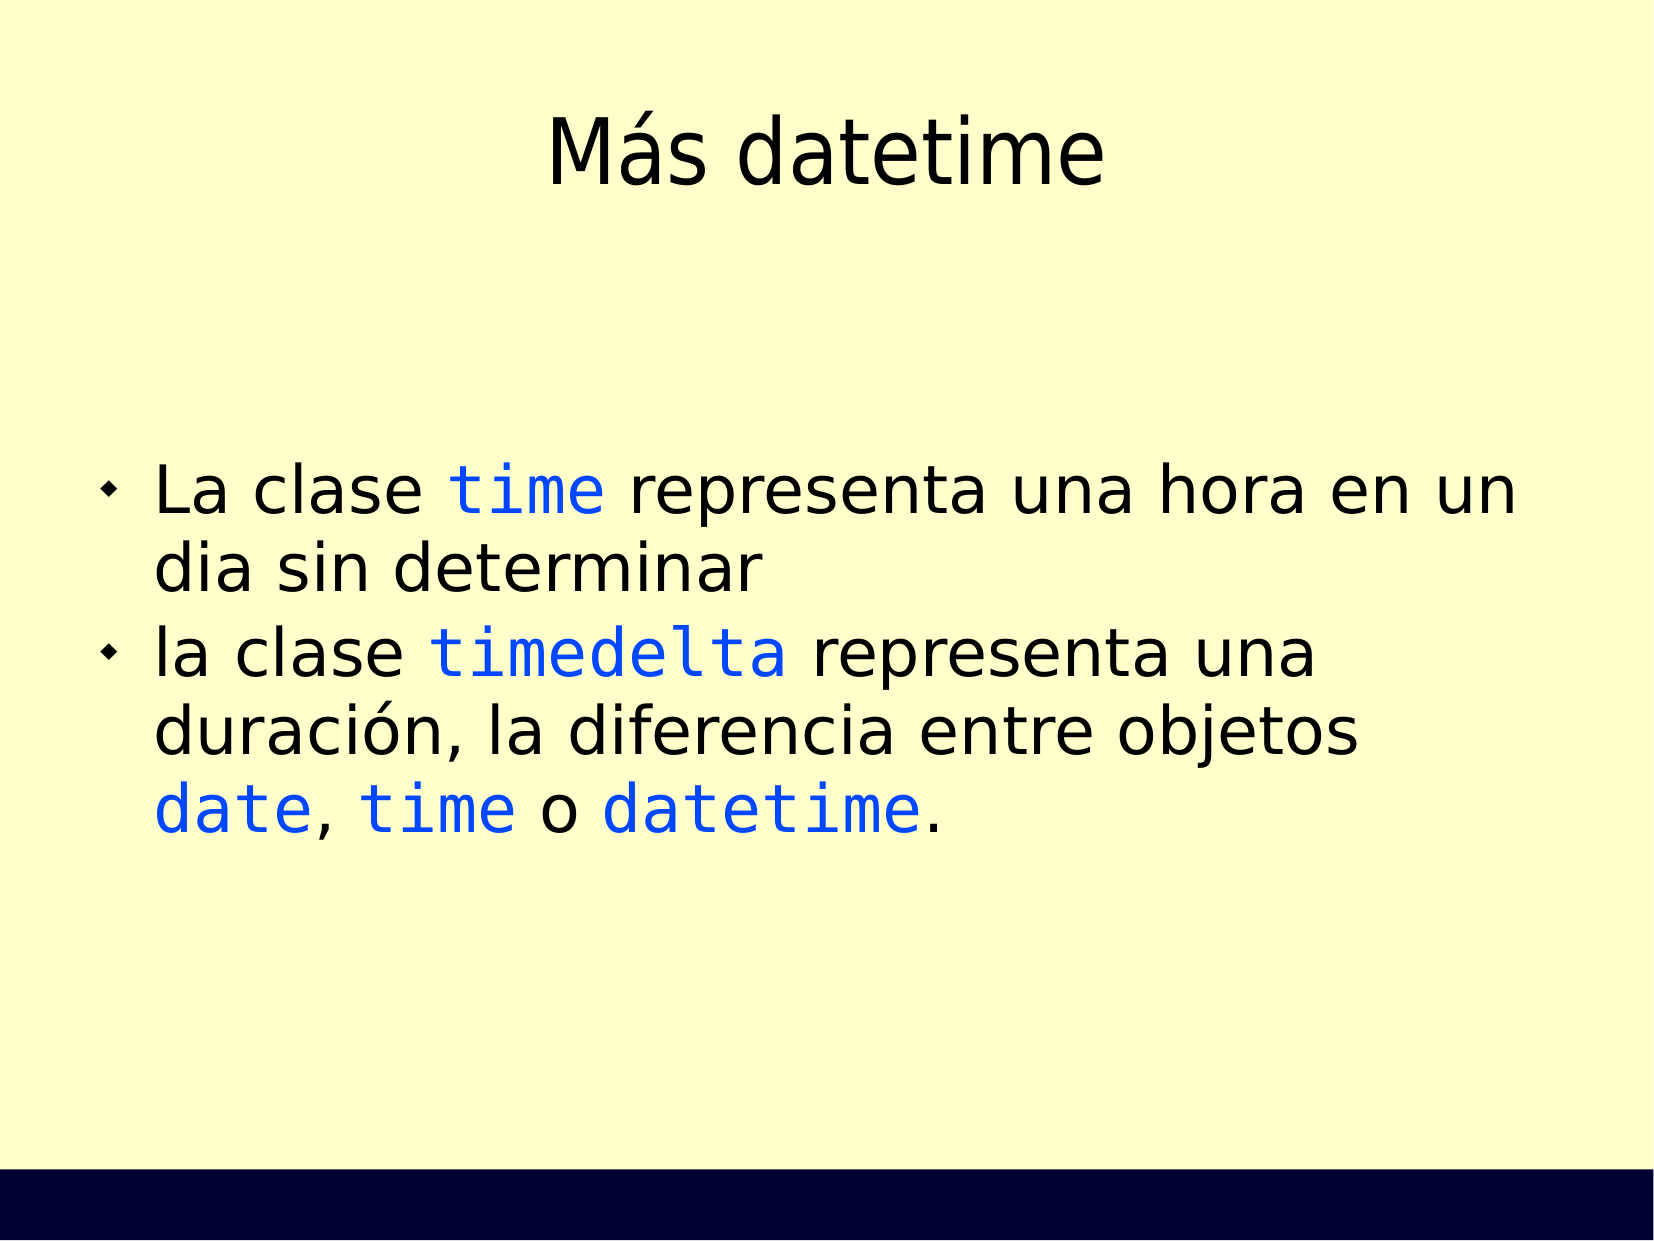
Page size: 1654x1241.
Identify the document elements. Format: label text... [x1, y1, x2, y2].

title Más datetime [82, 49, 1571, 257]
list La clase time representa una hora en un dia sin determinar la clase timedelta representa una duración, la diferencia entre objetos date, time o datetime. [82, 290, 1538, 1010]
